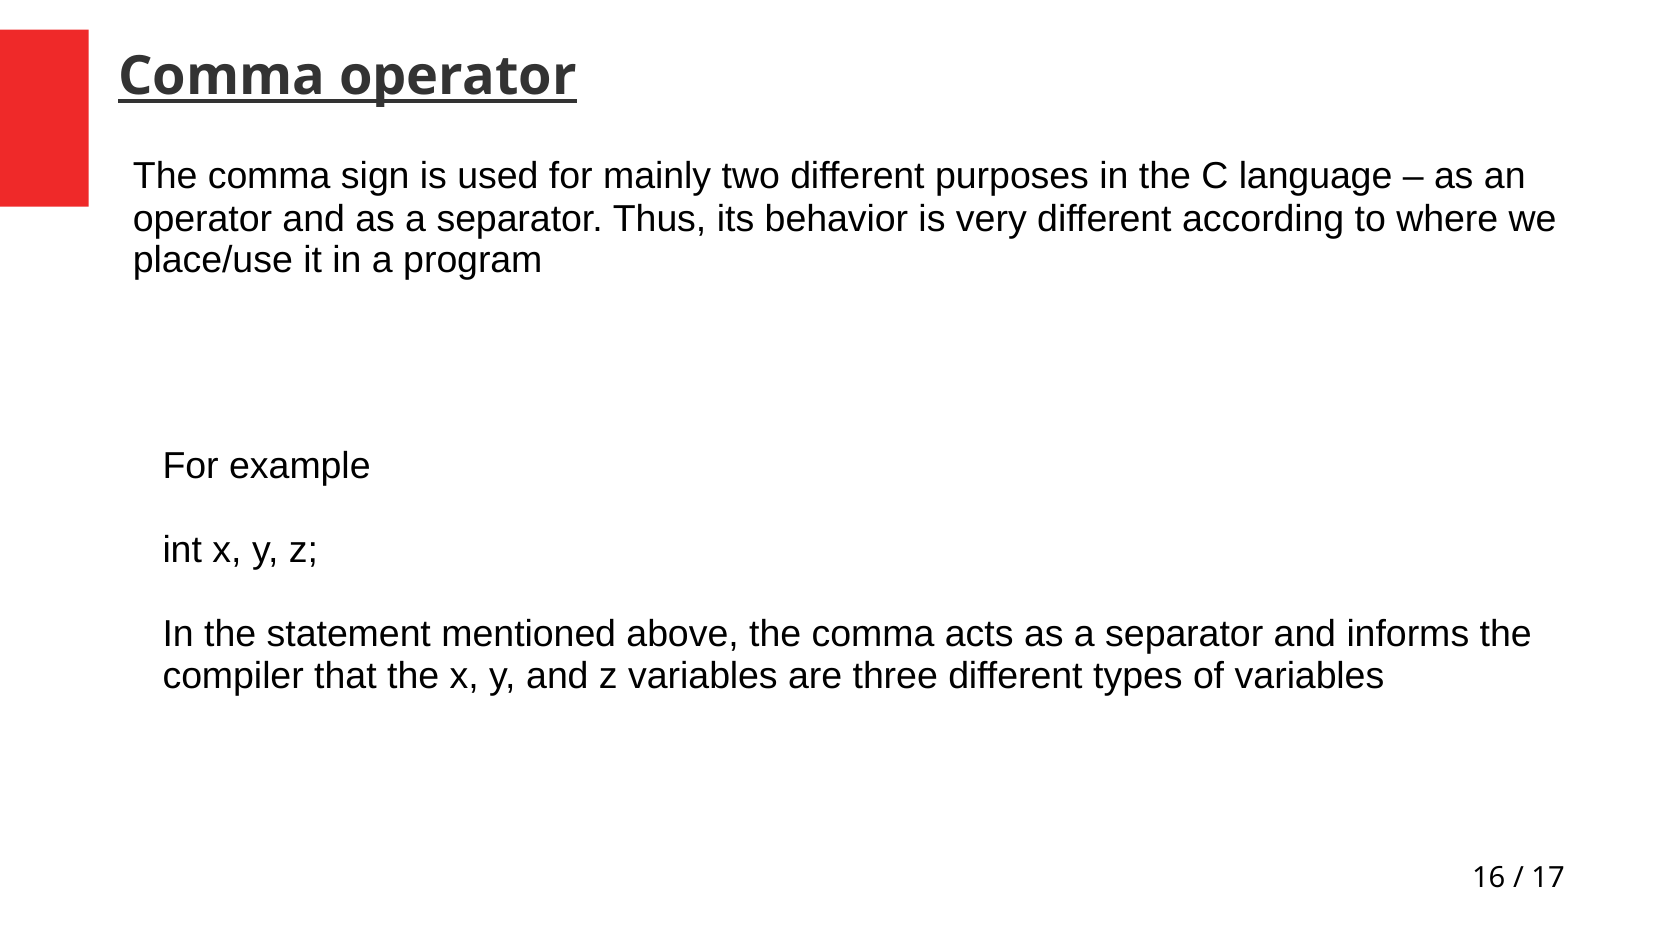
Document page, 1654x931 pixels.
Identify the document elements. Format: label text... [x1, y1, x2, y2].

text_box The comma sign is used for mainly two different purposes in the C language – as an operator and as a separator. Thus, its behavior is very different according to where we place/use it in a program [118, 147, 1623, 247]
text_box For example int x, y, z; In the statement mentioned above, the comma acts as a separator and informs the compiler that the x, y, and z variables are three different types of variables [147, 437, 1625, 621]
title Comma operator [118, 29, 1595, 119]
